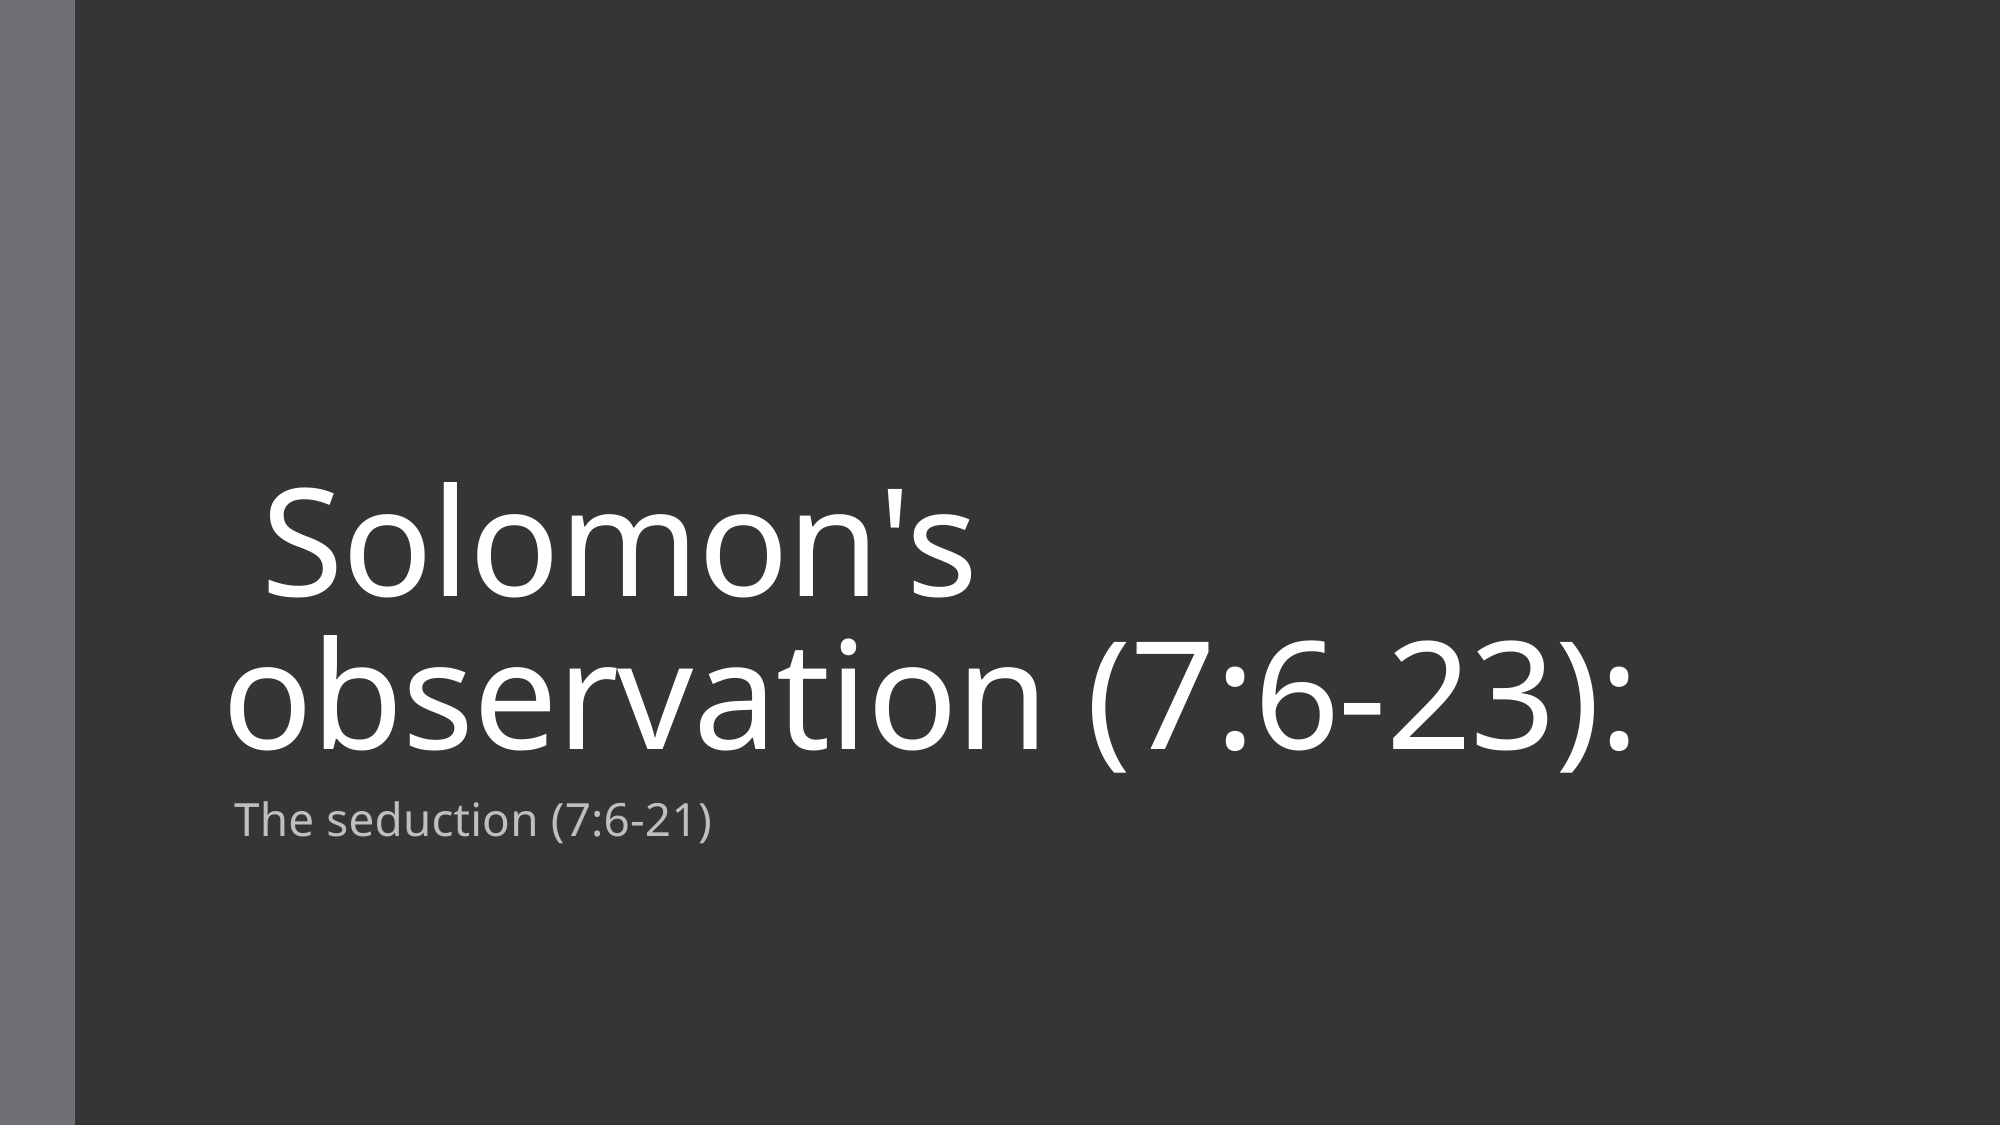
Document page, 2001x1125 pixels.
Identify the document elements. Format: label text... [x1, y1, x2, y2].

subtitle The seduction (7:6-21) [206, 787, 1752, 1066]
title Solomon's observation (7:6-23): [206, 124, 1752, 787]
